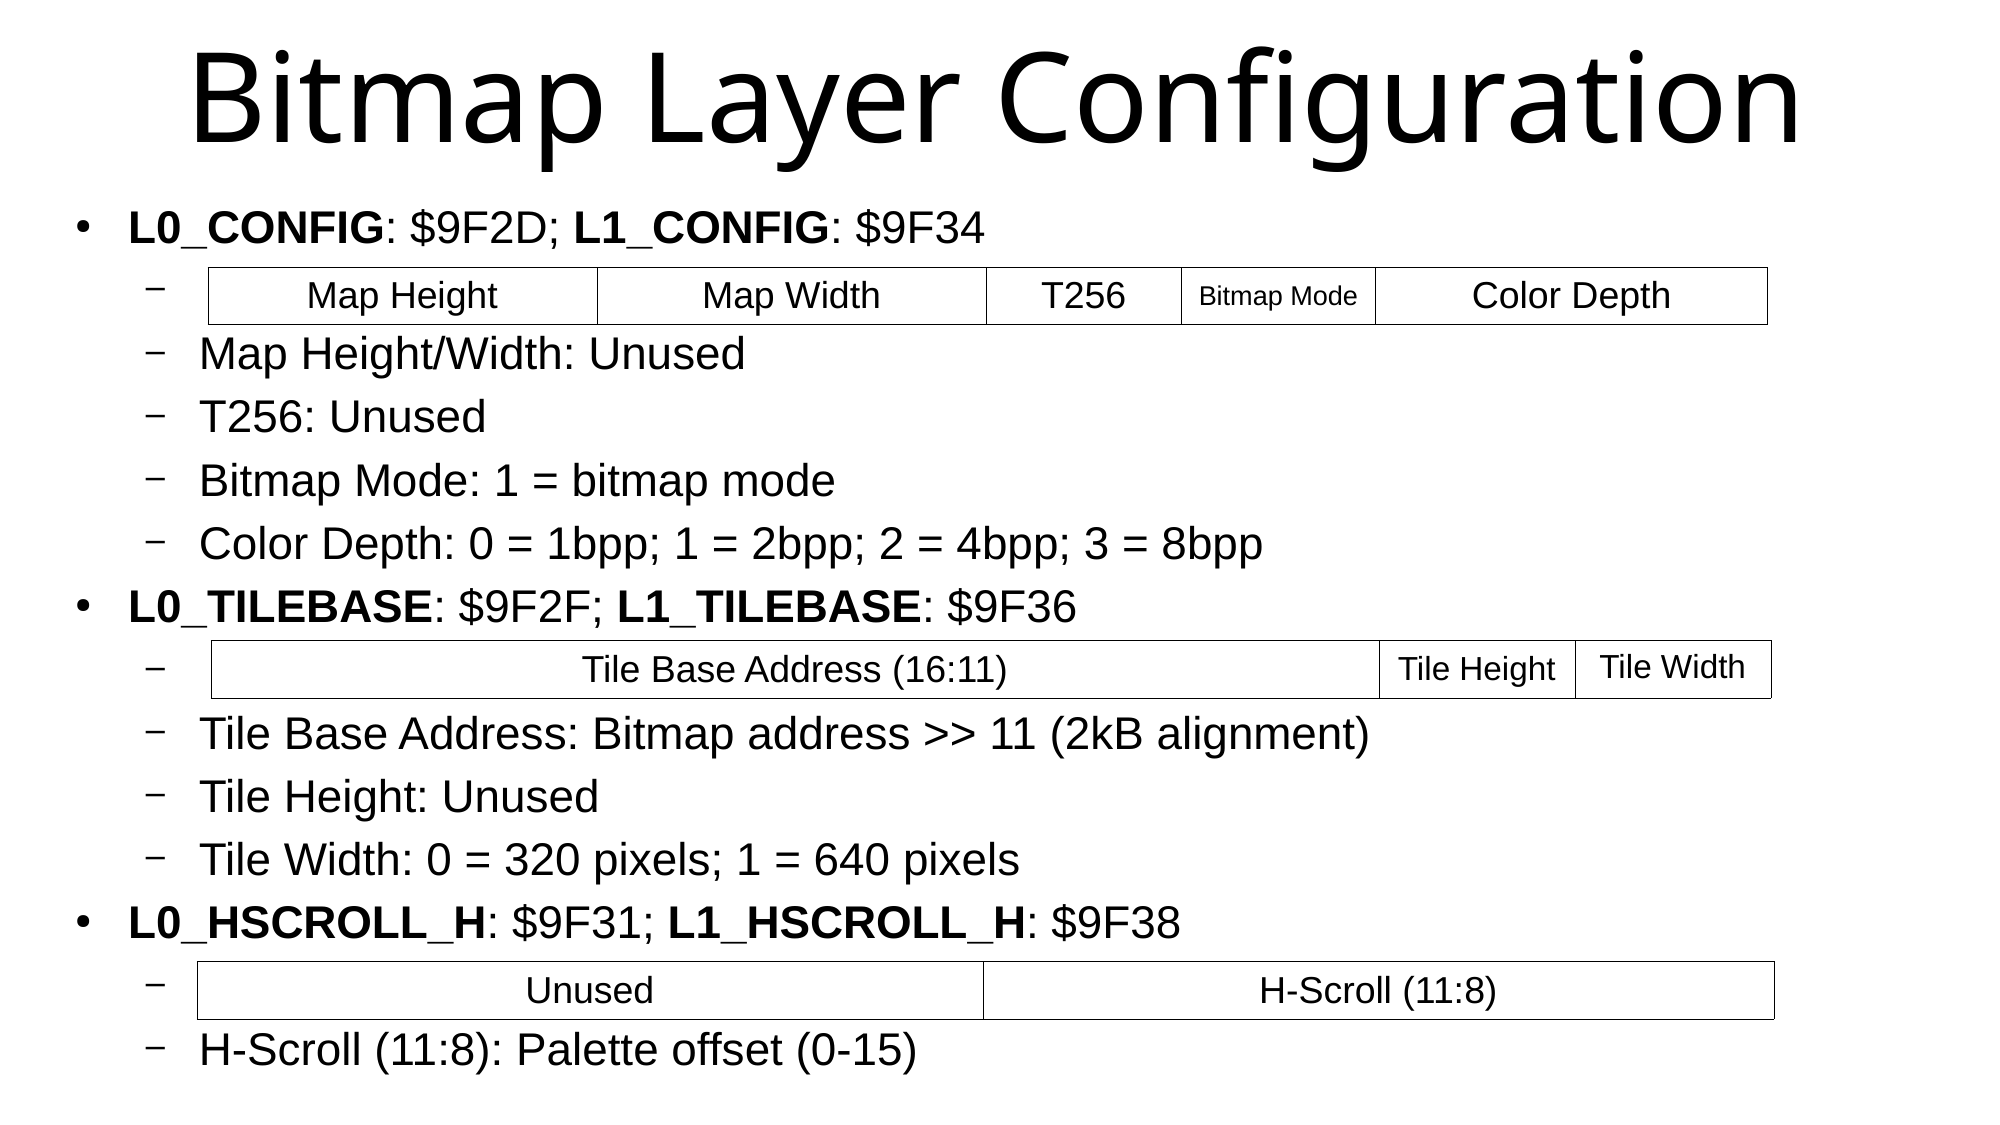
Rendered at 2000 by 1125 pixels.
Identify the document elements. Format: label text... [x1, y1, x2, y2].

list L0_CONFIG: $9F2D; L1_CONFIG: $9F34 Map Height/Width: Unused T256: Unused Bitmap Mode: 1 = bitmap mode Color Depth: 0 = 1bpp; 1 = 2bpp; 2 = 4bpp; 3 = 8bpp L0_TILEBASE: $9F2F; L1_TILEBASE: $9F36 Tile Base Address: Bitmap address >> 11 (2kB alignment) Tile Height: Unused Tile Width: 0 = 320 pixels; 1 = 640 pixels L0_HSCROLL_H: $9F31; L1_HSCROLL_H: $9F38 H-Scroll (11:8): Palette offset (0-15) [57, 205, 1910, 1076]
table_header Map Height [209, 268, 597, 324]
table_header H-Scroll (11:8) [984, 962, 1774, 1019]
table_header Bitmap Mode [1182, 268, 1375, 324]
table_header Tile Base Address (16:11) [212, 641, 1379, 698]
table_header Unused [198, 962, 983, 1019]
title Bitmap Layer Configuration [28, 0, 1964, 205]
text_box [201, 825, 231, 896]
table_header Color Depth [1376, 268, 1767, 324]
table_header Map Width [598, 268, 986, 324]
table_header Tile Width [1576, 641, 1771, 698]
table_header Tile Height [1380, 641, 1575, 698]
table_header T256 [987, 268, 1181, 324]
